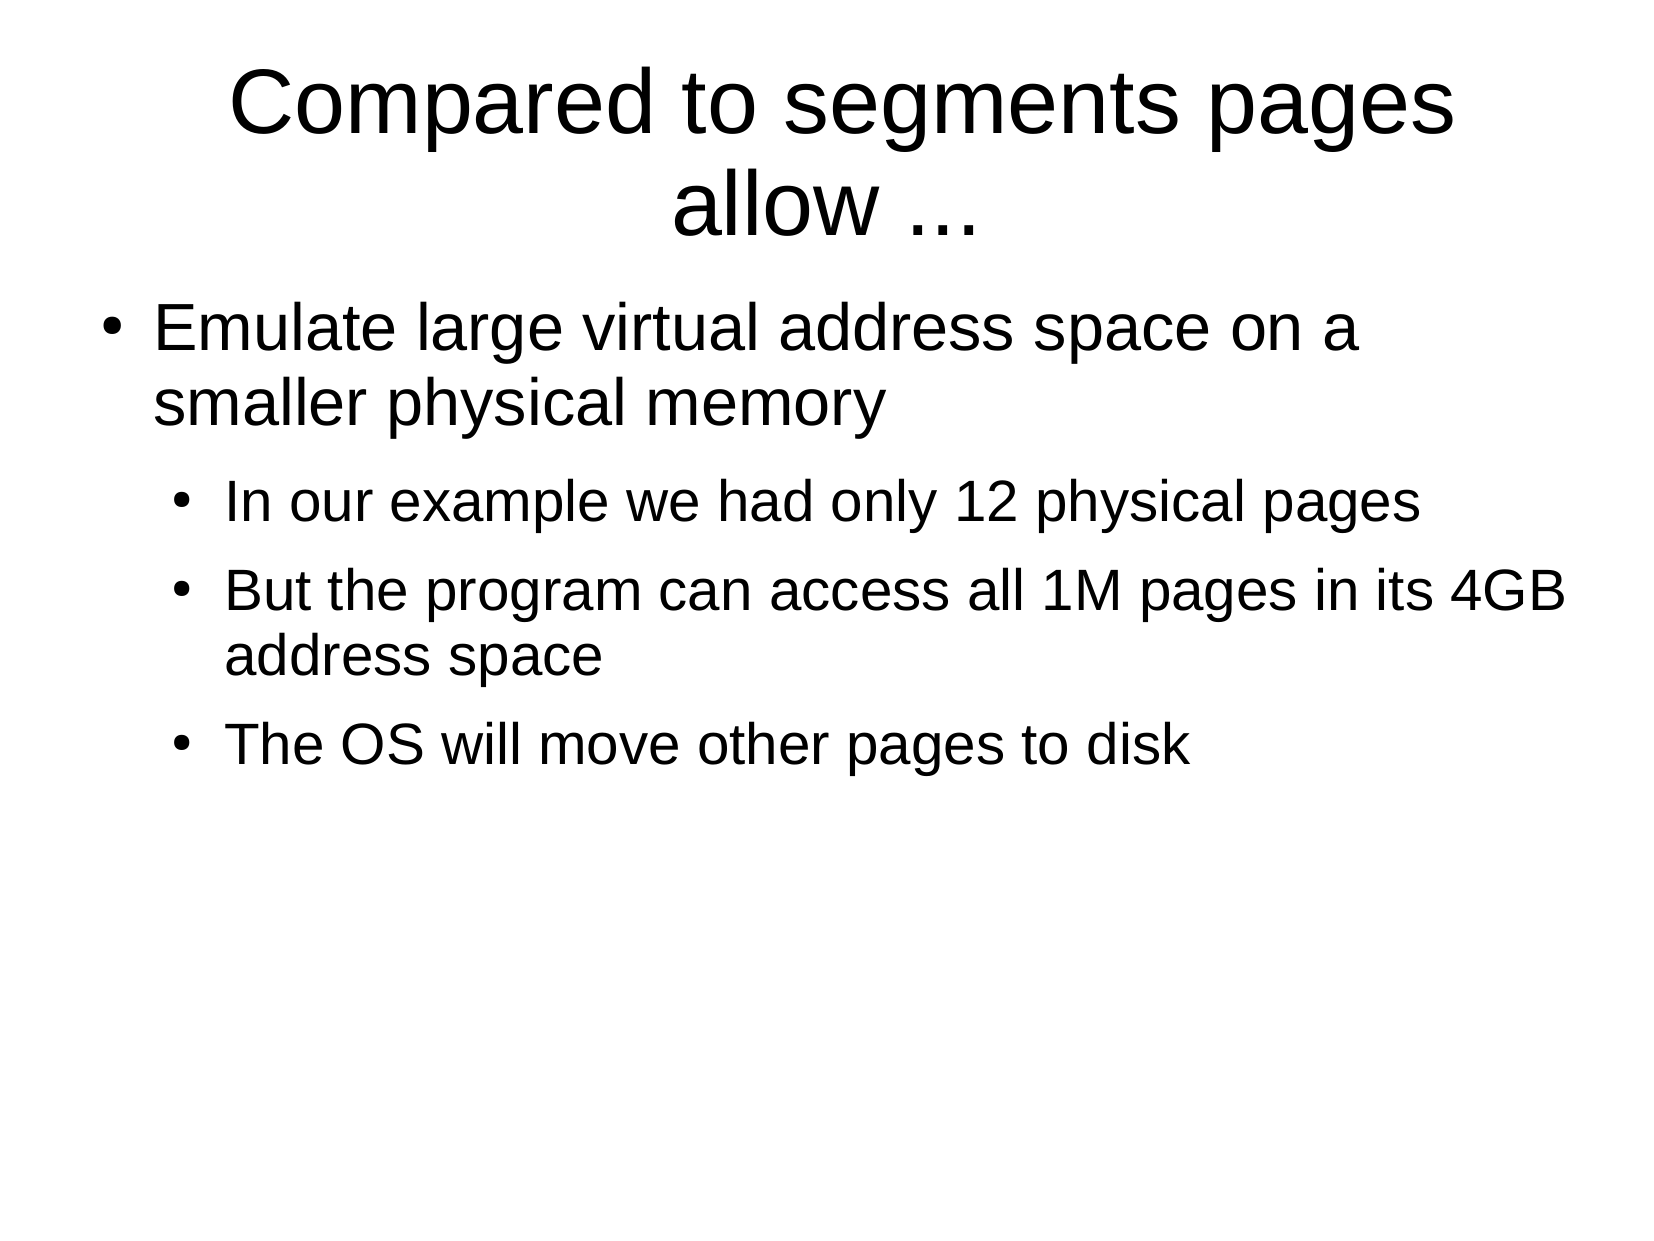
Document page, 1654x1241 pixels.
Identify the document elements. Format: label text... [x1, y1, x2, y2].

title Compared to segments pages allow ... [82, 49, 1571, 257]
list Emulate large virtual address space on a smaller physical memory In our example we had only 12 physical pages But the program can access all 1M pages in its 4GB address space The OS will move other pages to disk [82, 290, 1571, 1163]
